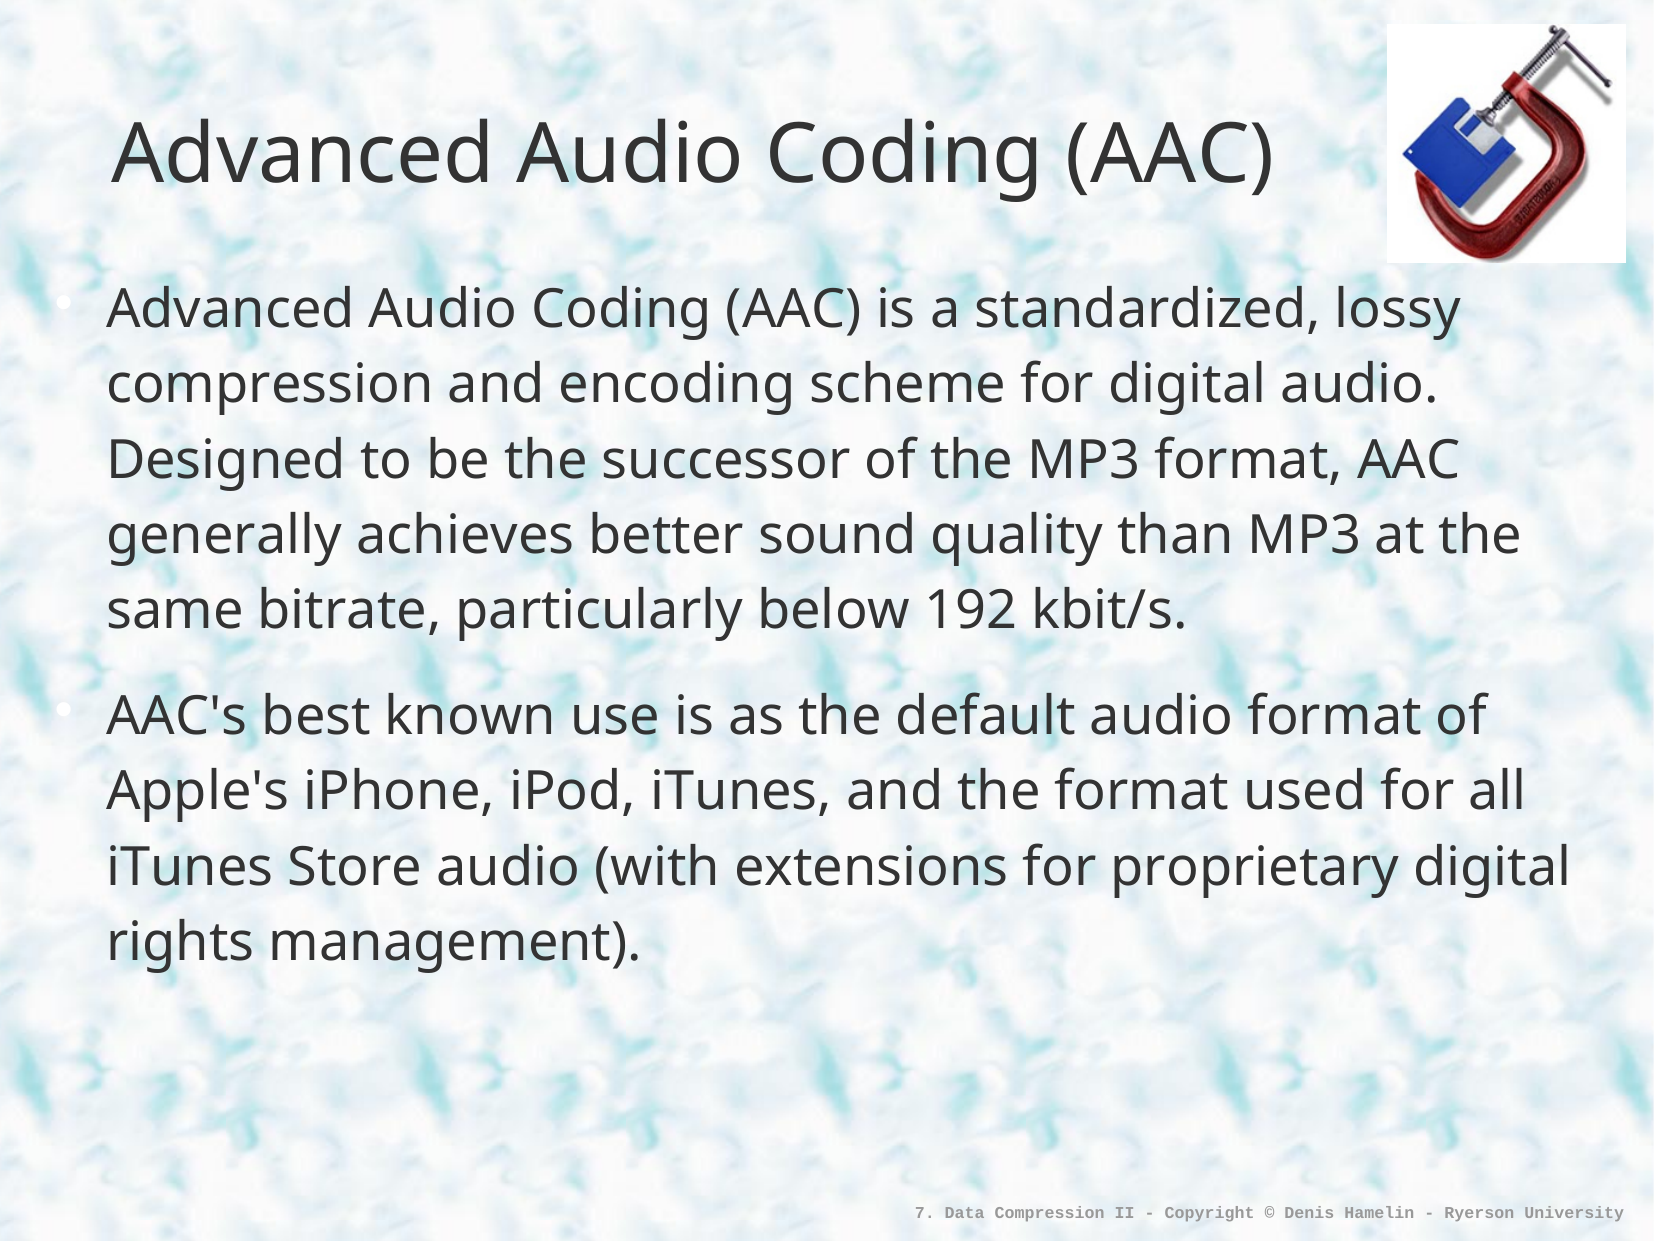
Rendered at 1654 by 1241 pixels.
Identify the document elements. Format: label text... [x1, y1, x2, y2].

picture [0, 0, 1654, 1241]
list Advanced Audio Coding (AAC) is a standardized, lossy compression and encoding scheme for digital audio. Designed to be the successor of the MP3 format, AAC generally achieves better sound quality than MP3 at the same bitrate, particularly below 192 kbit/s. AAC's best known use is as the default audio format of Apple's iPhone, iPod, iTunes, and the format used for all iTunes Store audio (with extensions for proprietary digital rights management). [37, 262, 1613, 1120]
title Advanced Audio Coding (AAC)‏ [37, 37, 1350, 245]
